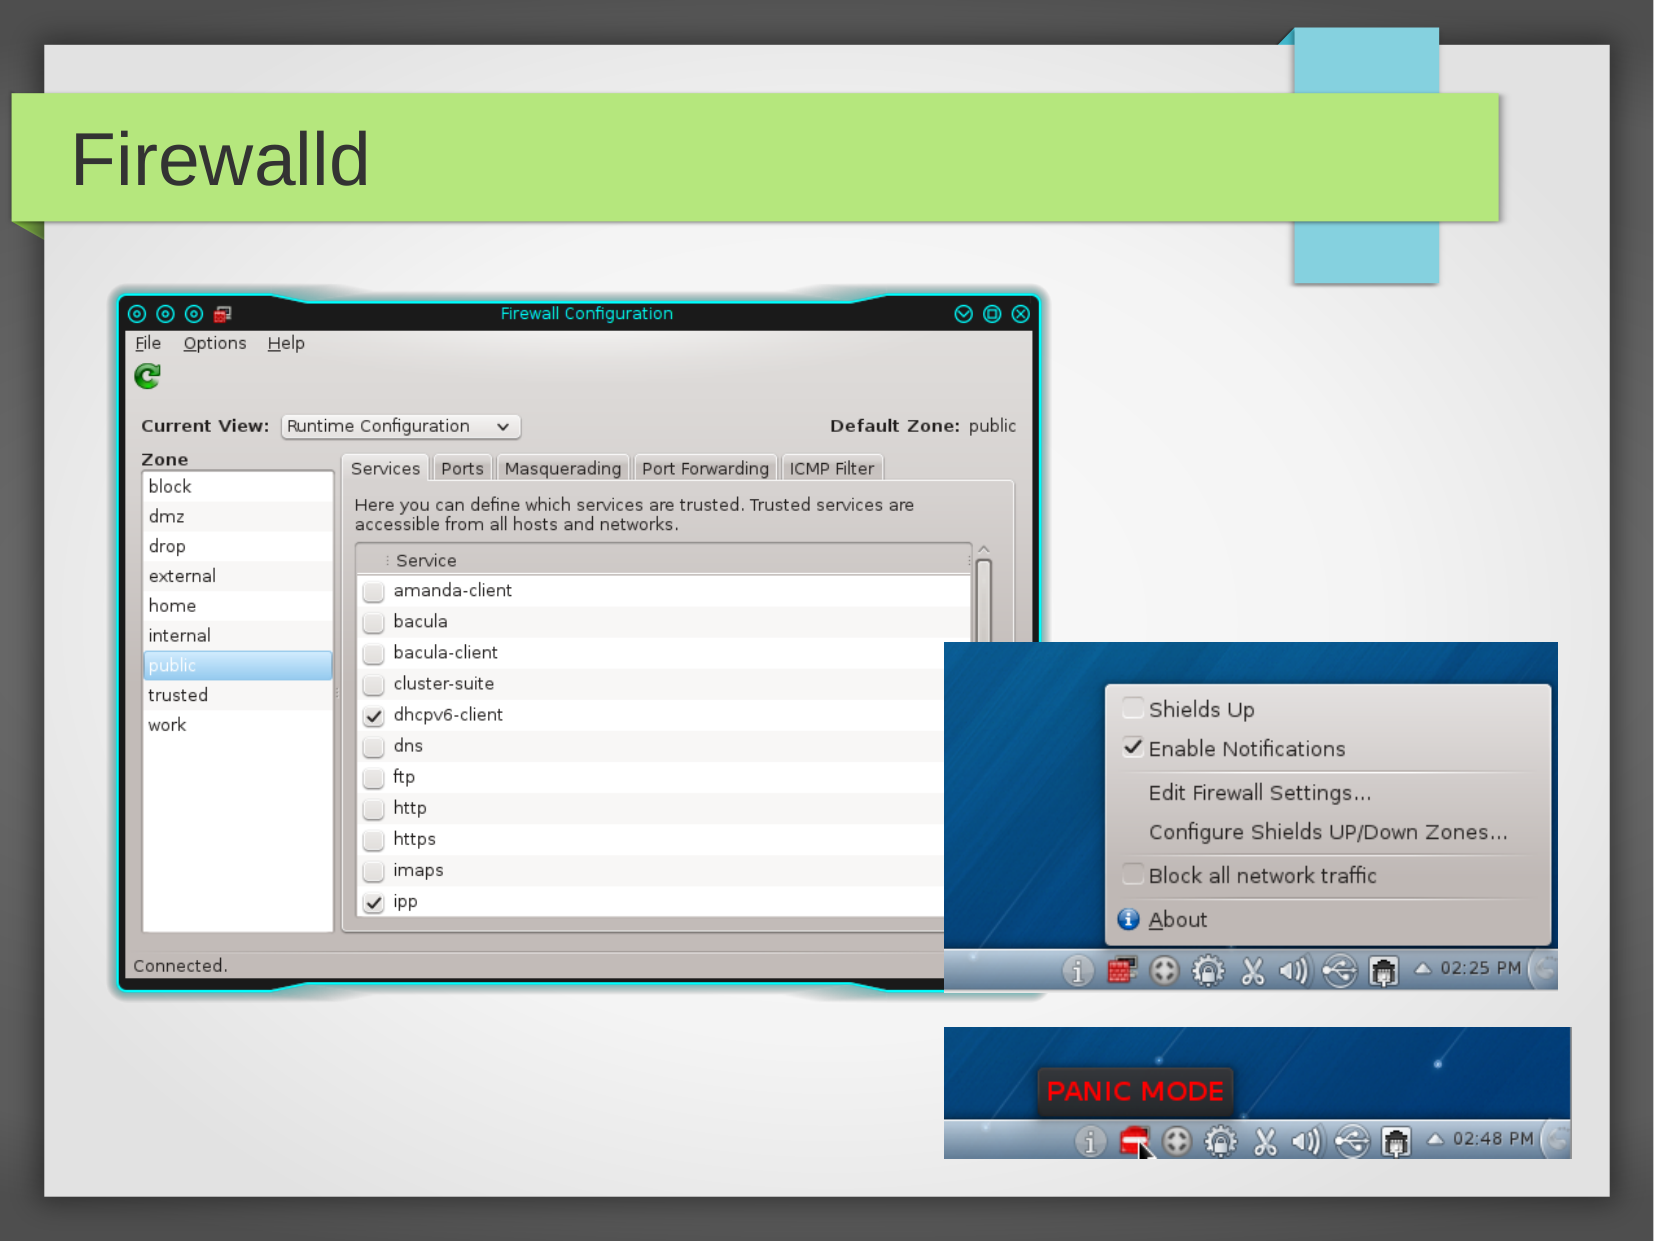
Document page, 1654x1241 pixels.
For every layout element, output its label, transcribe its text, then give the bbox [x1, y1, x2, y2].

picture [0, 0, 1654, 1241]
title Firewalld [70, 106, 1229, 213]
